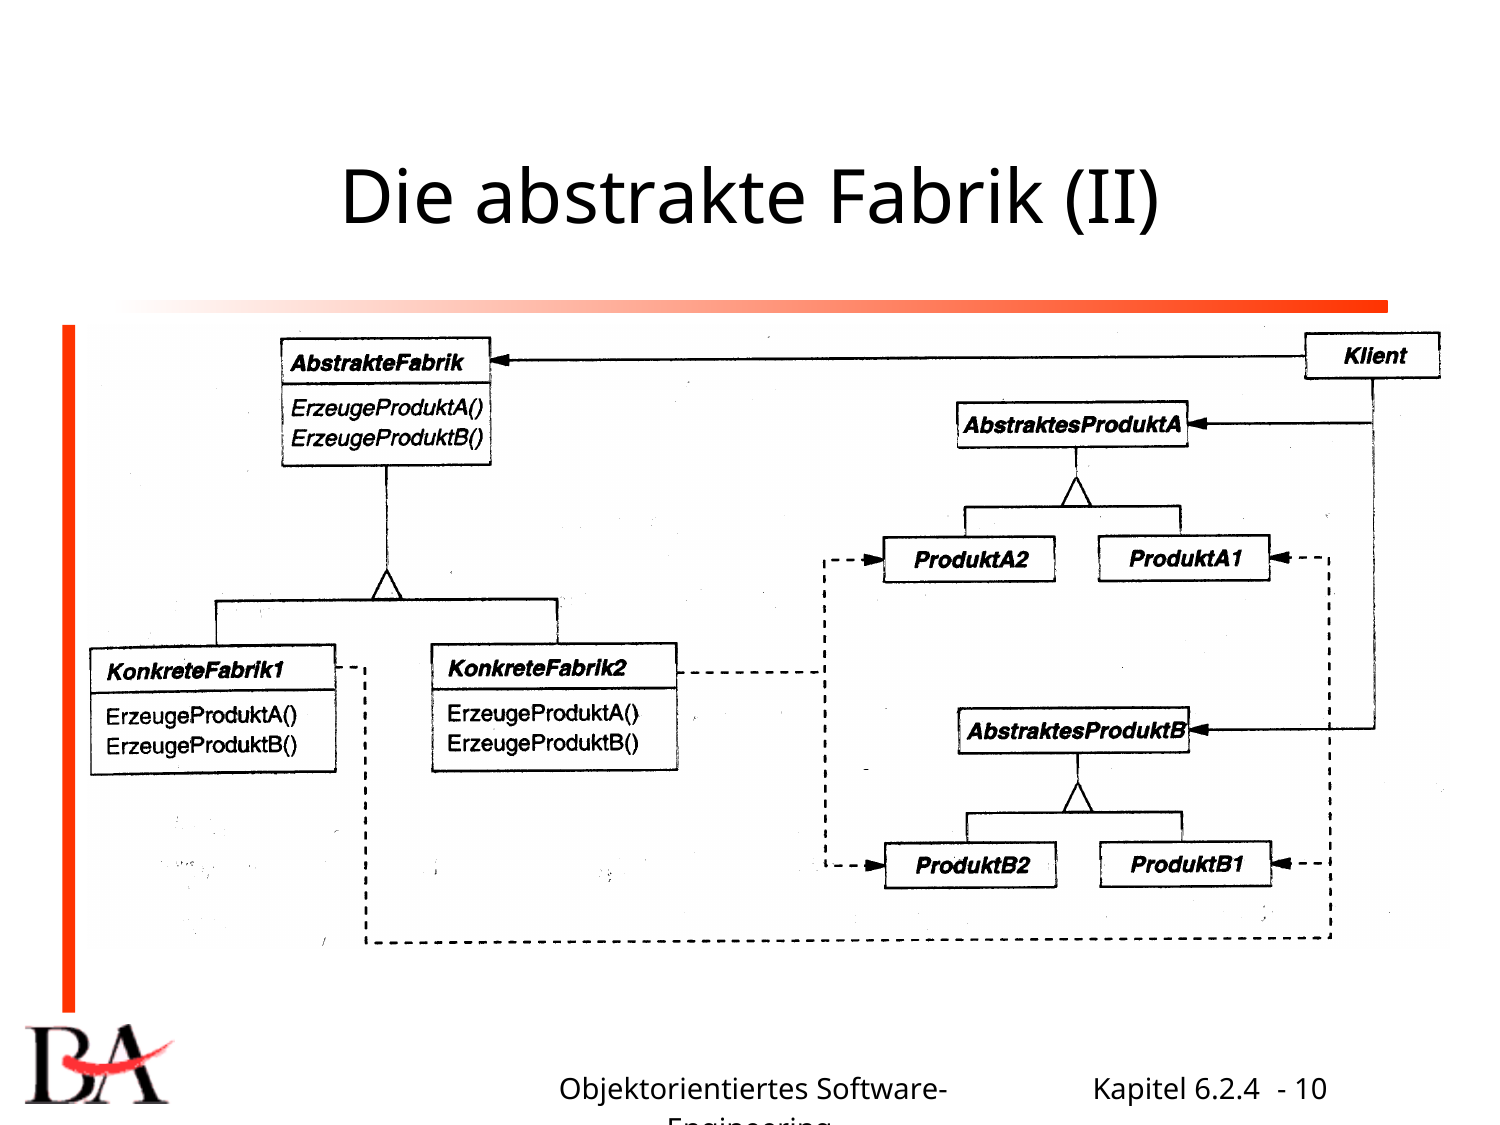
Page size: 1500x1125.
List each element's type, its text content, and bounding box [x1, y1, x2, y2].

chart [87, 324, 1450, 949]
title Die abstrakte Fabrik (II) [112, 99, 1388, 288]
picture [24, 1024, 175, 1104]
